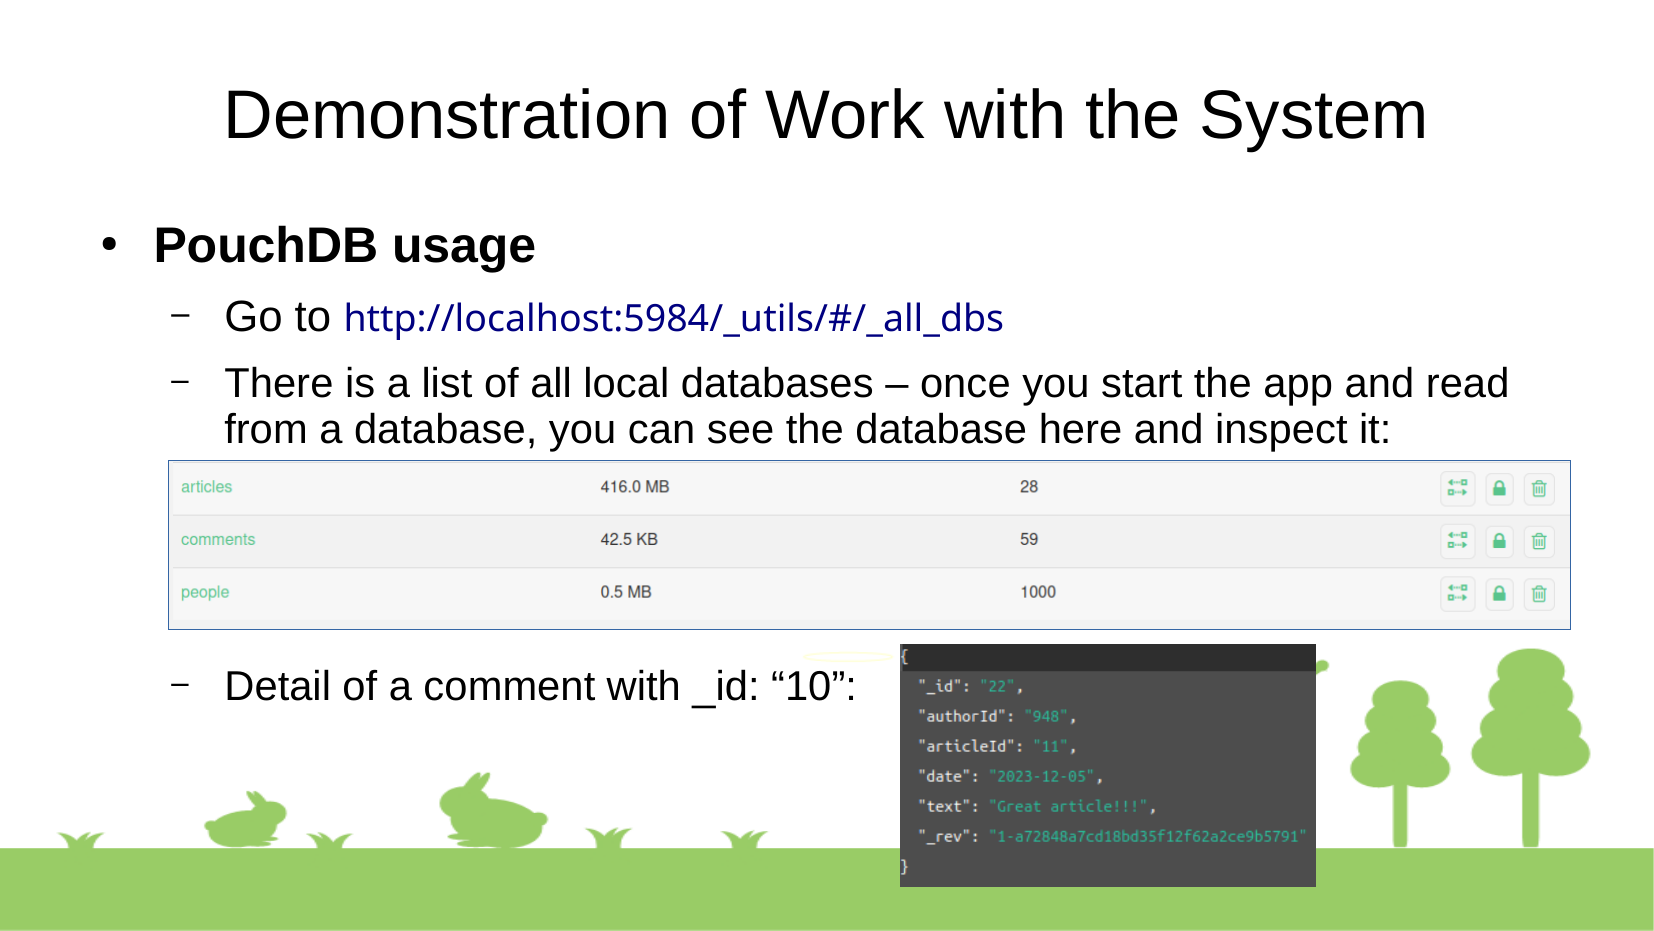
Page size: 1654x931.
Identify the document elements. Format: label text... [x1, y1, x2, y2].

picture [0, 0, 1654, 931]
title Demonstration of Work with the System [82, 37, 1571, 193]
list PouchDB usage Go to http://localhost:5984/_utils/#/_all_dbs There is a list of all local databases – once you start the app and read from a database, you can see the database here and inspect it: Detail of a comment with _id: “10”: [82, 217, 1571, 758]
